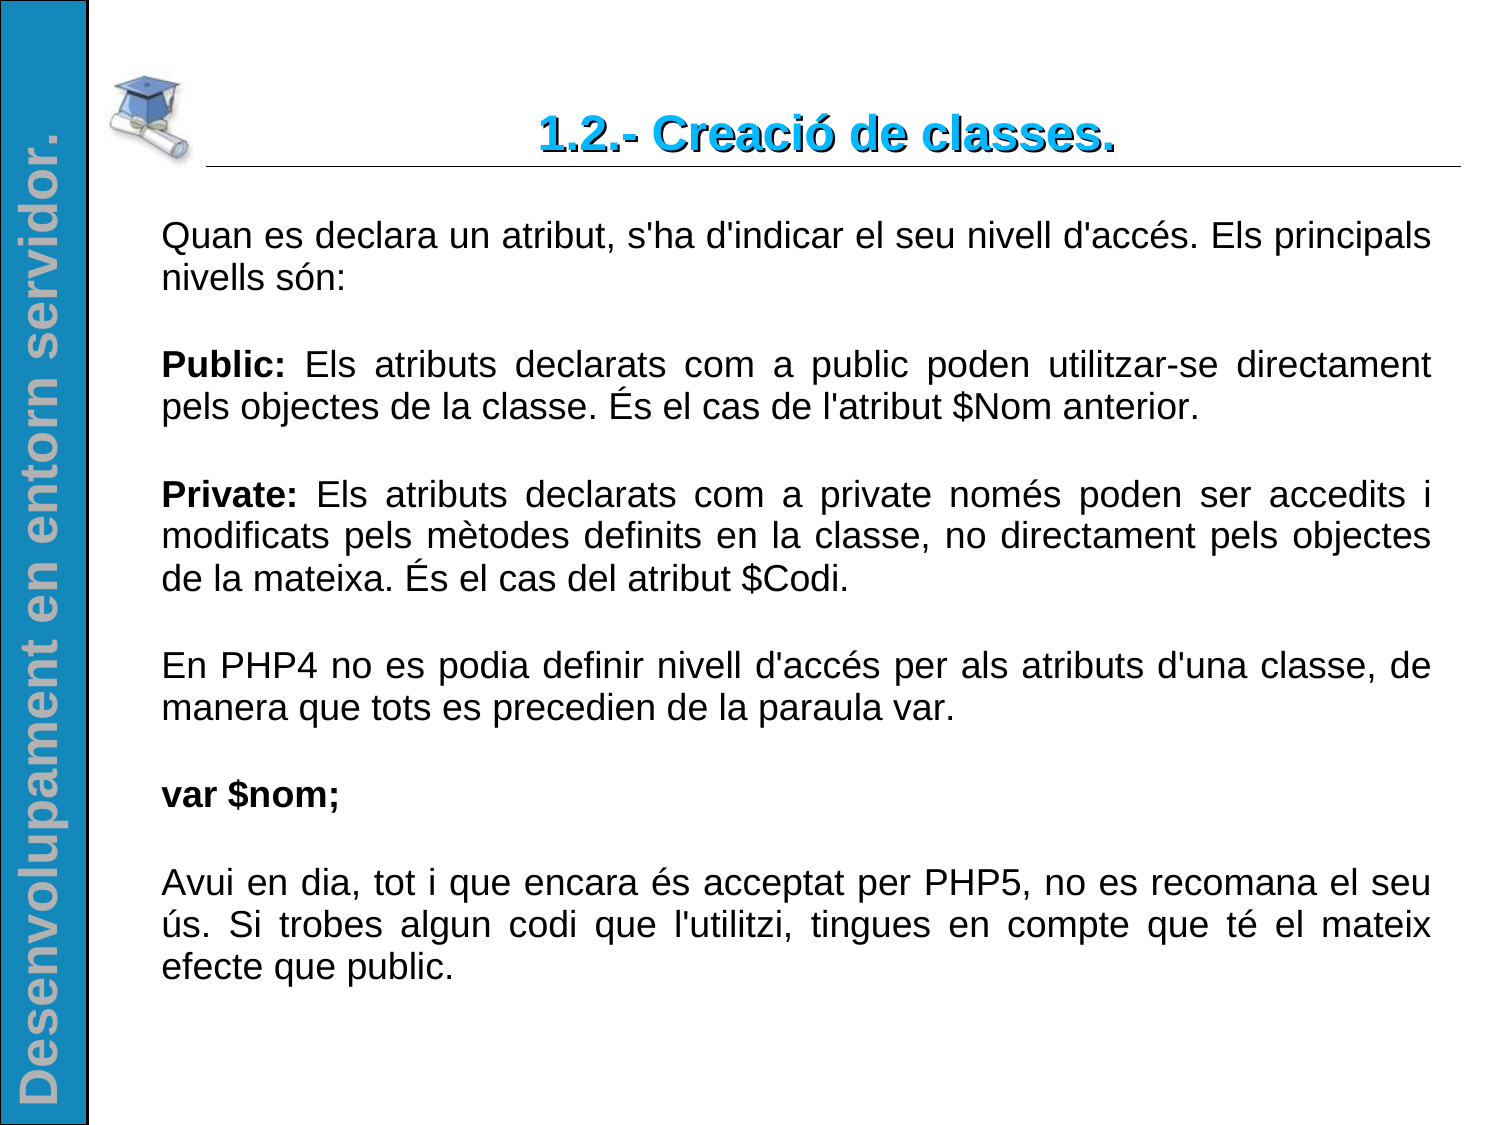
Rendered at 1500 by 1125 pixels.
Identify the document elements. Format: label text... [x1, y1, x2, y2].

title 1.2.- Creació de classes. [206, 88, 1447, 178]
text_box Quan es declara un atribut, s'ha d'indicar el seu nivell d'accés. Els principals nivells són: Public: Els atributs declarats com a public poden utilitzar-se directament pels objectes de la classe. És el cas de l'atribut $Nom anterior. Private: Els atributs declarats com a private només poden ser accedits i modificats pels mètodes definits en la classe, no directament pels objectes de la mateixa. És el cas del atribut $Codi. En PHP4 no es podia definir nivell d'accés per als atributs d'una classe, de manera que tots es precedien de la paraula var. var $nom; Avui en dia, tot i que encara és acceptat per PHP5, no es recomana el seu ús. Si trobes algun codi que l'utilitzi, tingues en compte que té el mateix efecte que public. [146, 206, 1447, 995]
picture [93, 61, 206, 174]
